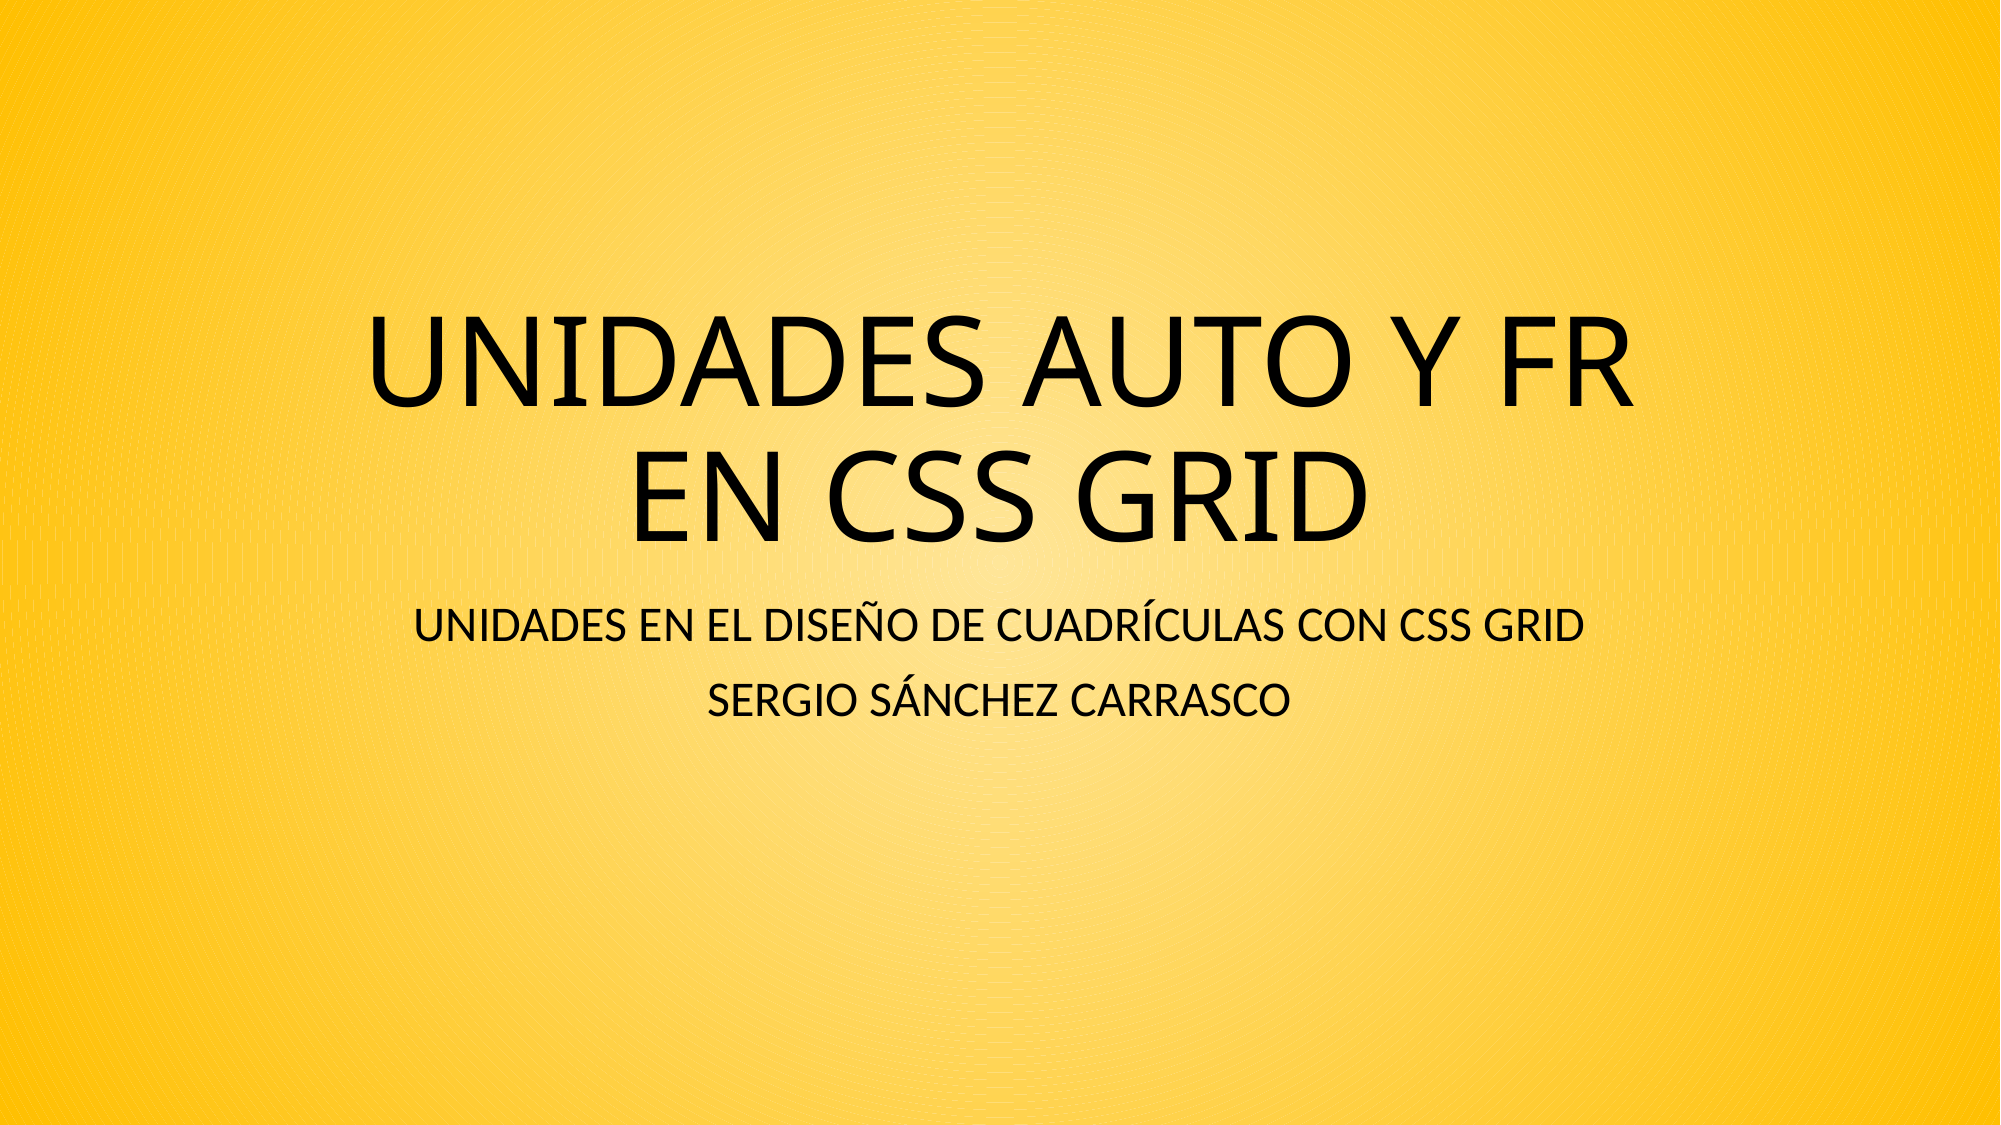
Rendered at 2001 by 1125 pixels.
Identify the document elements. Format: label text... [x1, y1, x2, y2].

title UNIDADES AUTO Y FR EN CSS GRID [249, 184, 1750, 576]
subtitle UNIDADES EN EL DISEÑO DE CUADRÍCULAS CON CSS GRID SERGIO SÁNCHEZ CARRASCO [249, 590, 1750, 863]
